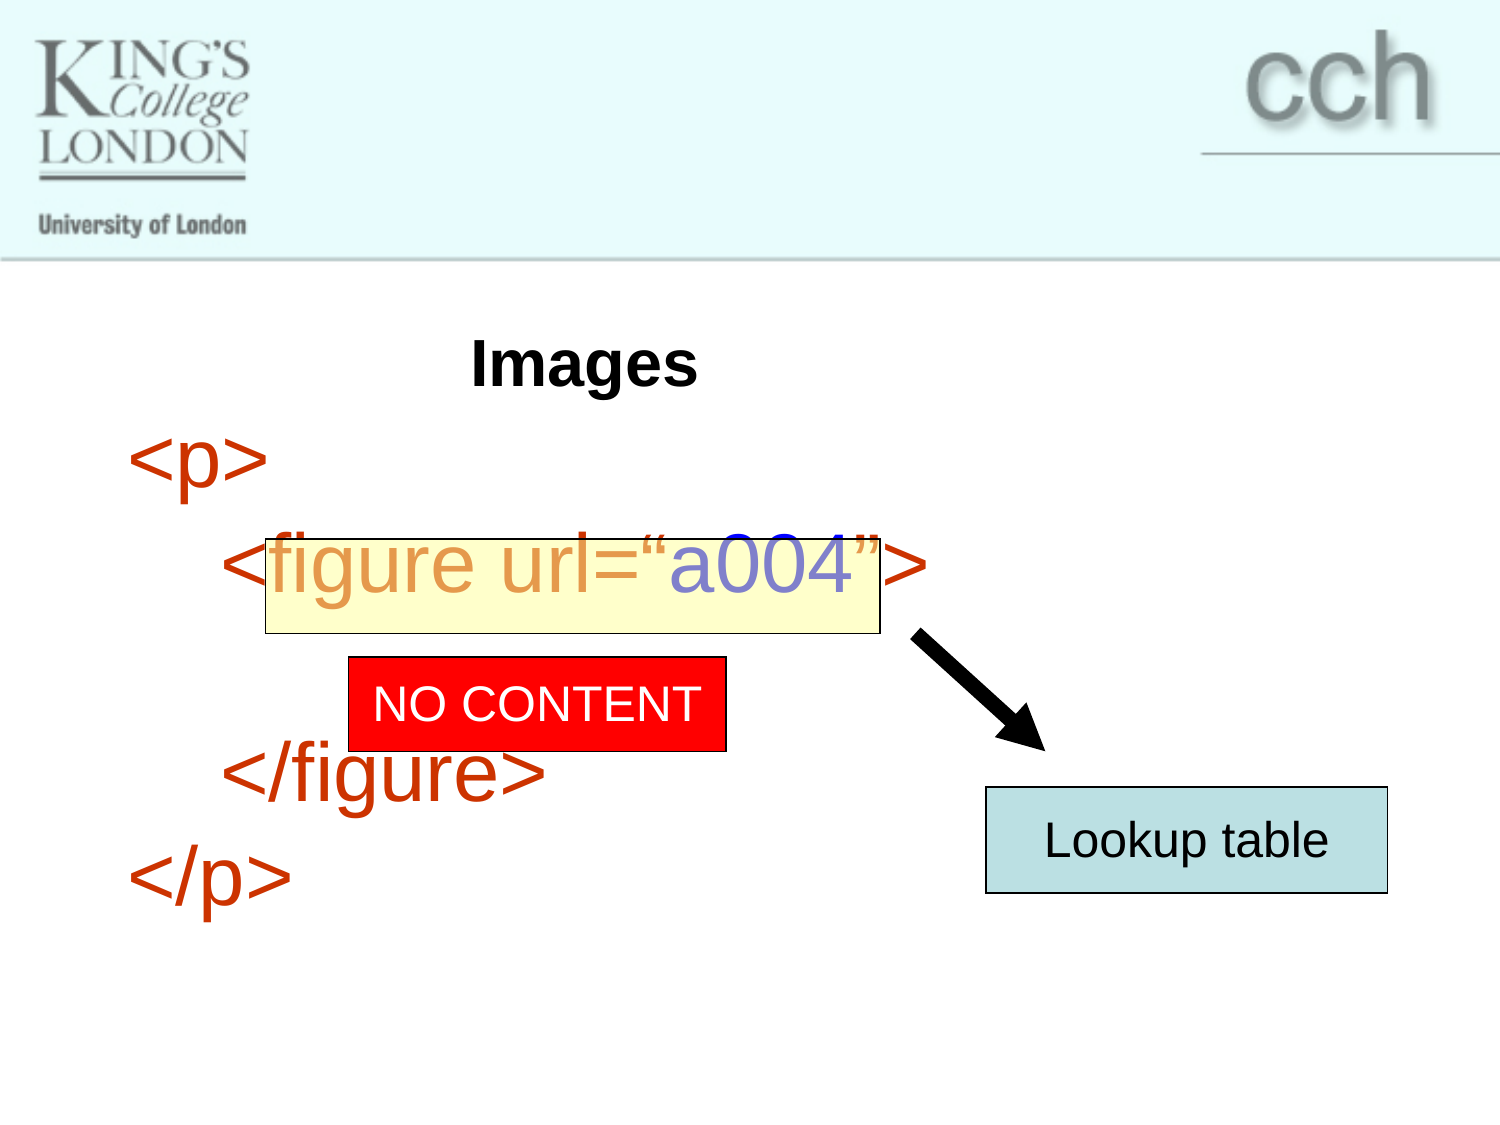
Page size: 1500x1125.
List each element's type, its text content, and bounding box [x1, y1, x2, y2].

text_box NO CONTENT [348, 657, 727, 752]
text_box Lookup table [986, 786, 1388, 894]
picture [0, 0, 1500, 1125]
text_box [265, 538, 880, 634]
list Images <p> <figure url=“a004”> </figure> </p> [112, 324, 1388, 1001]
